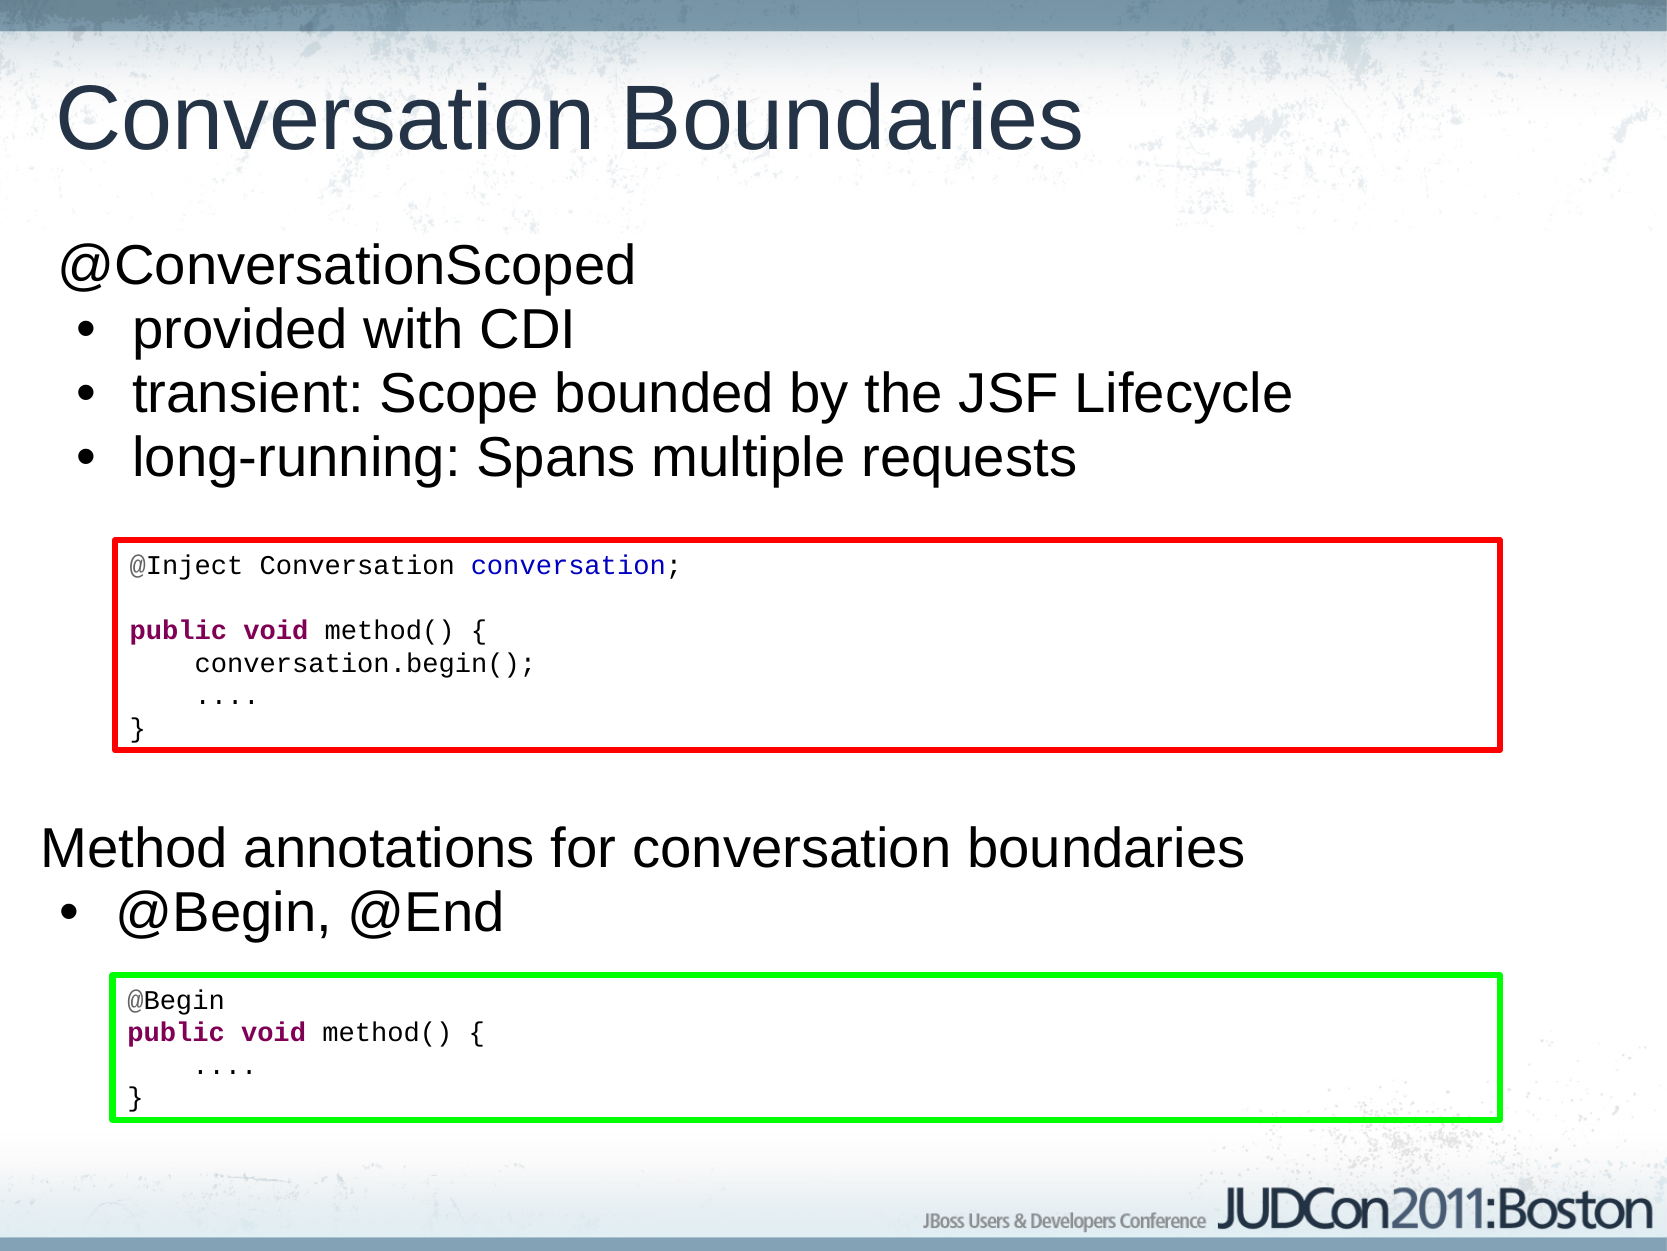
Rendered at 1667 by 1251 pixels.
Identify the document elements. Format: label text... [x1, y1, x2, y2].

text_box @Begin public void method() { .... } [112, 975, 1501, 1120]
text_box @ConversationScoped provided with CDI transient: Scope bounded by the JSF Lifecycle long-running: Spans multiple requests [57, 233, 1539, 490]
text_box Method annotations for conversation boundaries @Begin, @End [40, 816, 1492, 945]
text_box @Inject Conversation conversation; public void method() { conversation.begin(); .... } [114, 540, 1501, 751]
picture [0, 0, 1667, 1251]
title Conversation Boundaries [40, 50, 1627, 216]
